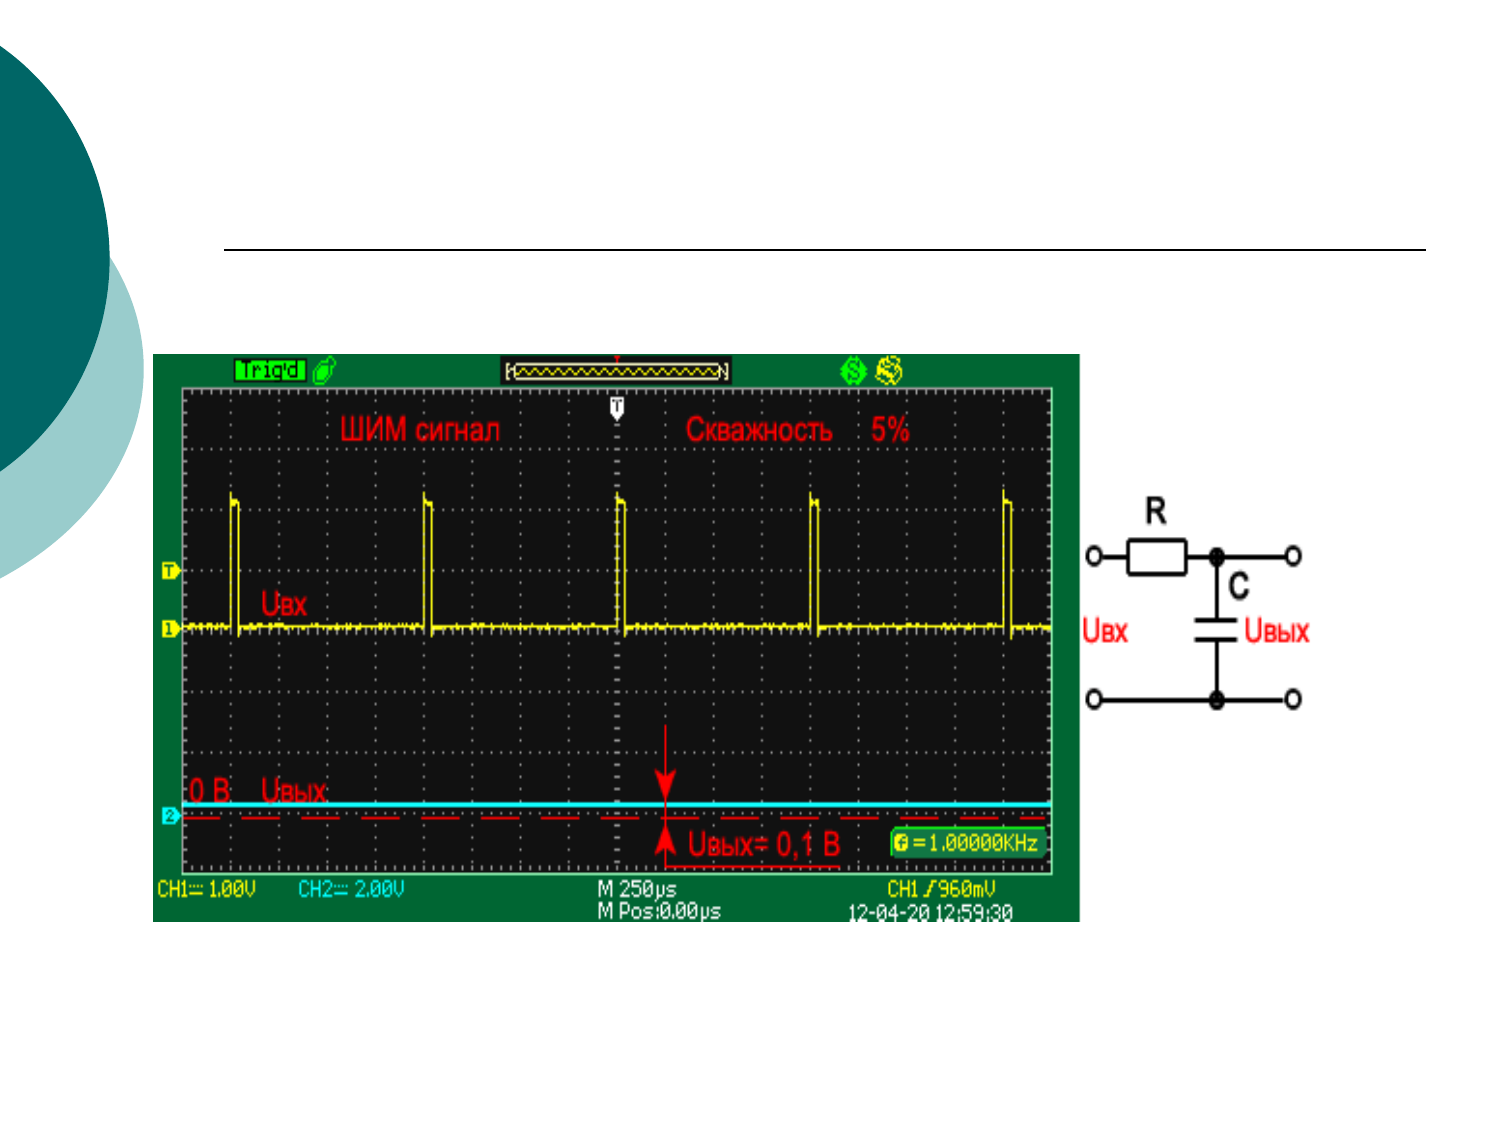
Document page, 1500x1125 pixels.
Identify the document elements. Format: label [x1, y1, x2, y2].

picture [153, 354, 1312, 922]
